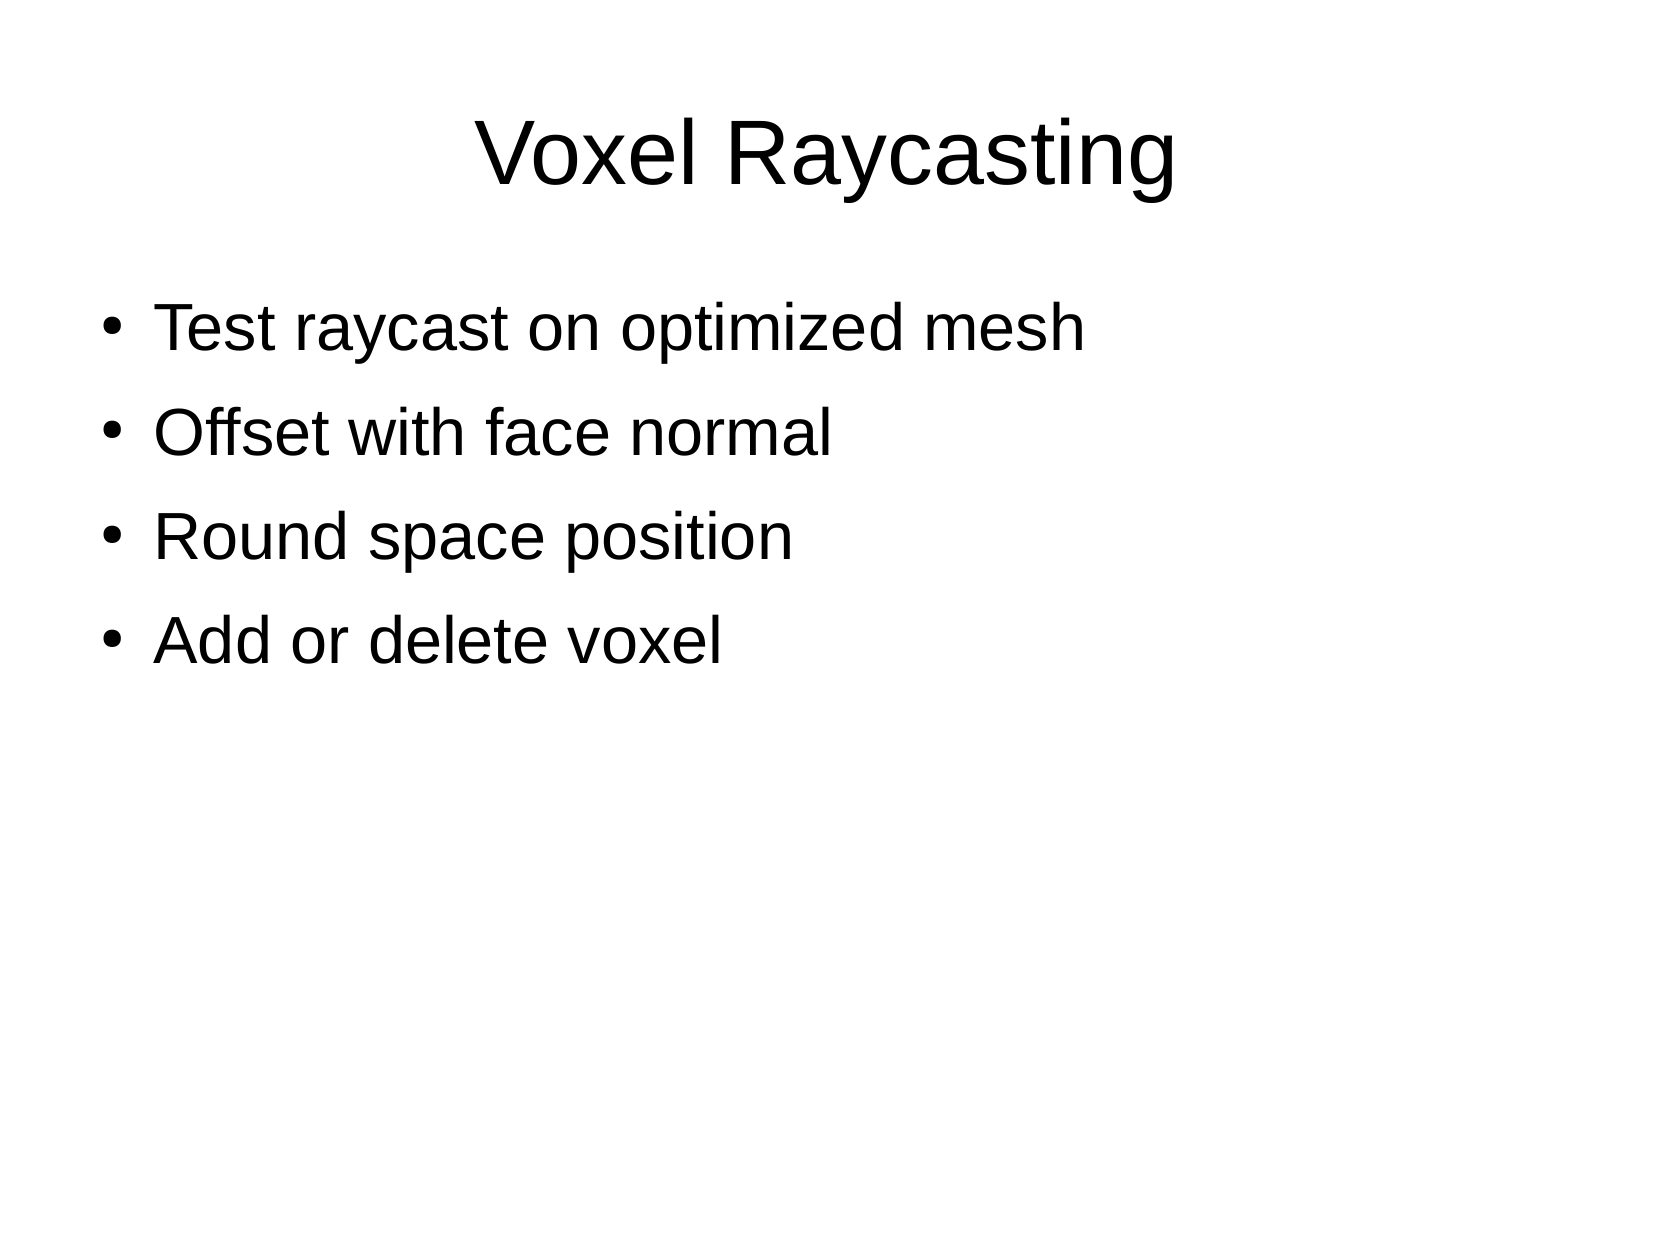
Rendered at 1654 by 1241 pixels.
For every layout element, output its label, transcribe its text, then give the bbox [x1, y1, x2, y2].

list Test raycast on optimized mesh Offset with face normal Round space position Add or delete voxel [82, 290, 1571, 1010]
title Voxel Raycasting [82, 49, 1571, 257]
